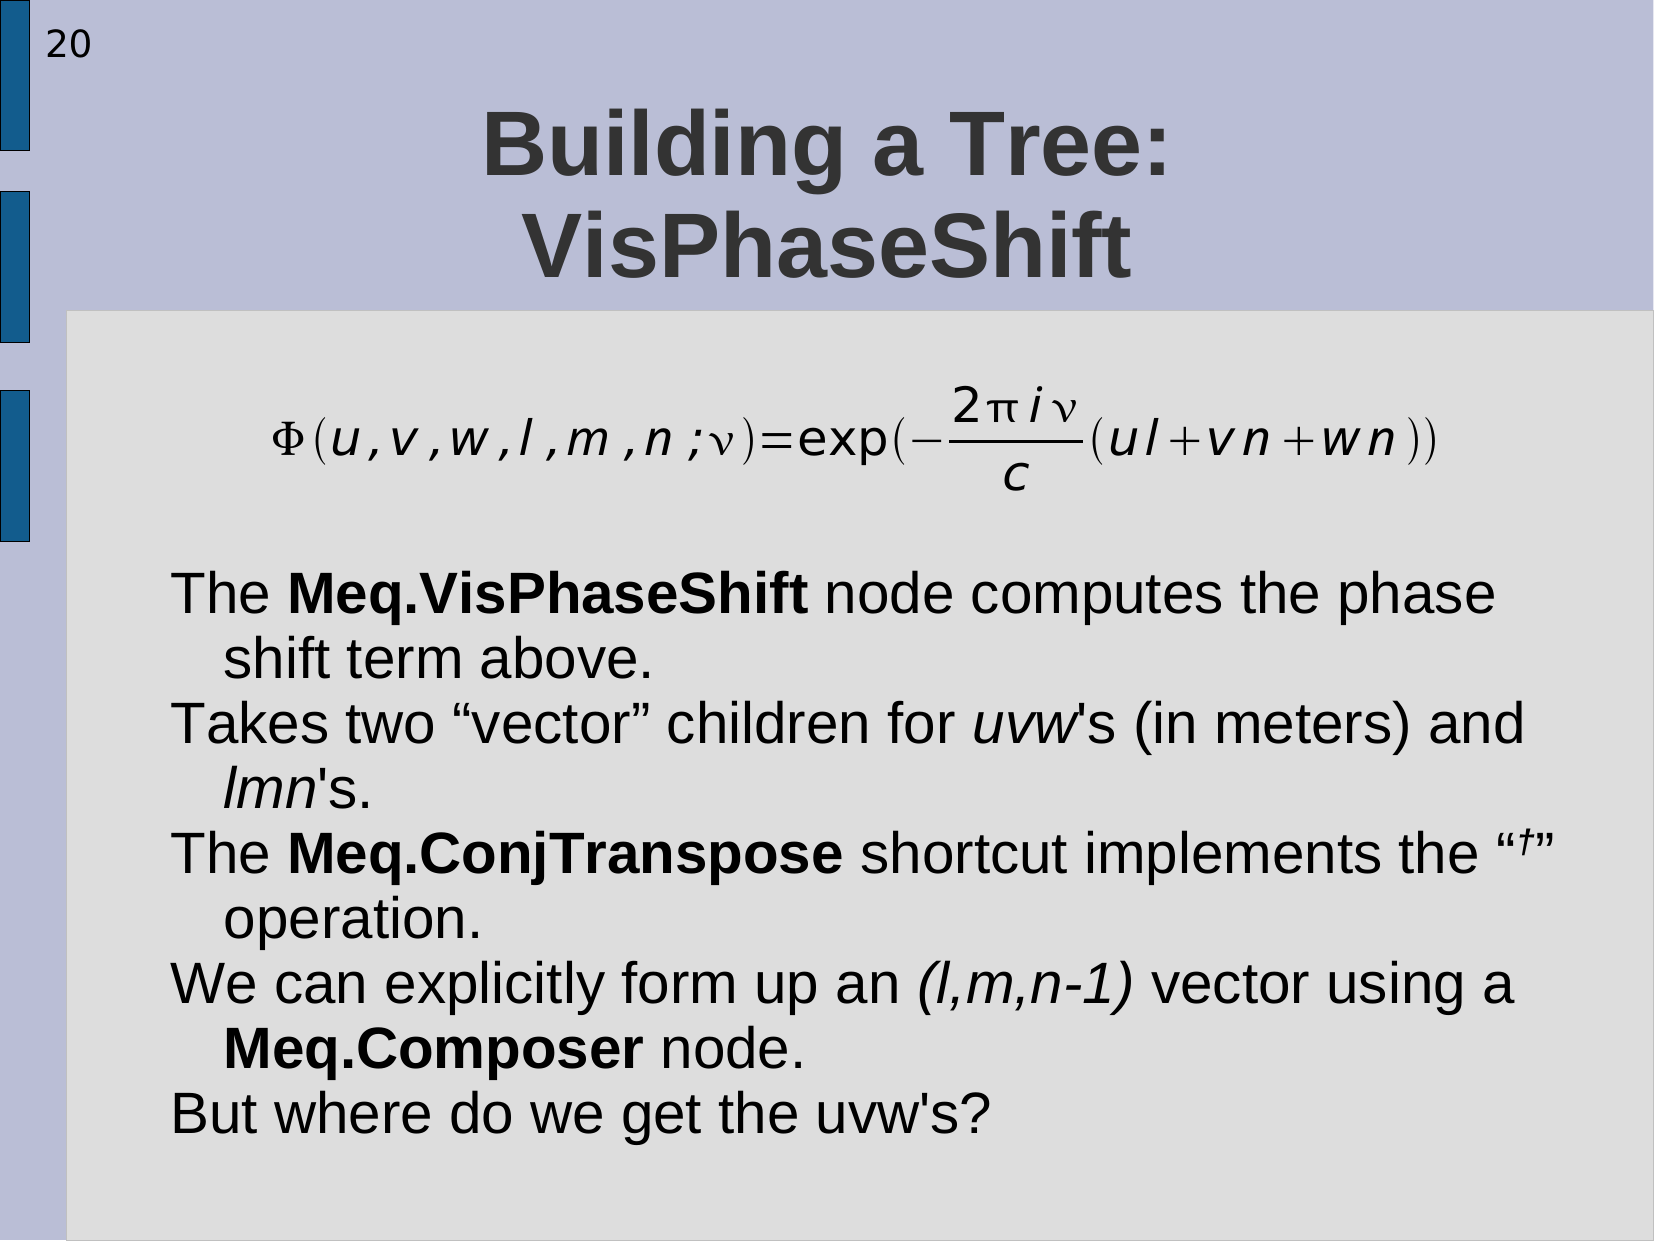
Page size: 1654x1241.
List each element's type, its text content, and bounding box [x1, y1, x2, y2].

list The Meq.VisPhaseShift node computes the phase shift term above. Takes two “vector” children for uvw's (in meters) and lmn's. The Meq.ConjTranspose shortcut implements the “†” operation. We can explicitly form up an (l,m,n-1) vector using a Meq.Composer node. But where do we get the uvw's? [152, 561, 1565, 1173]
chart [265, 373, 1445, 502]
title Building a Tree: VisPhaseShift [121, 87, 1534, 302]
text_box 3 [87, 15, 212, 89]
